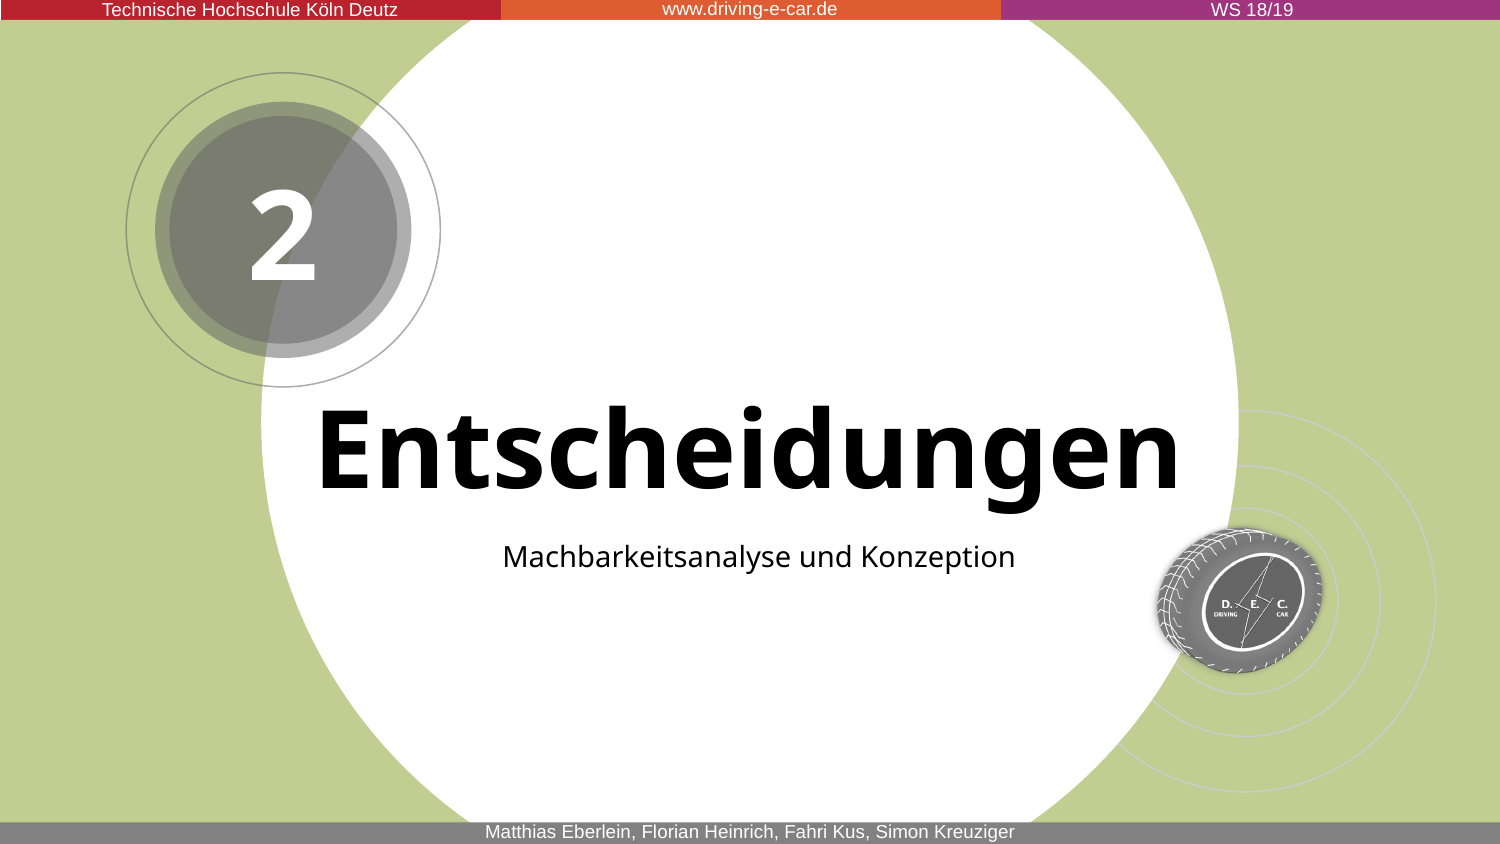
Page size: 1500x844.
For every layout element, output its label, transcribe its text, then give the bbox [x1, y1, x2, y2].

text_box 2 [169, 116, 398, 345]
picture [1146, 520, 1330, 682]
picture [0, 0, 1500, 20]
subtitle Machbarkeitsanalyse und Konzeption [379, 523, 1119, 652]
title Entscheidungen [267, 368, 1231, 526]
